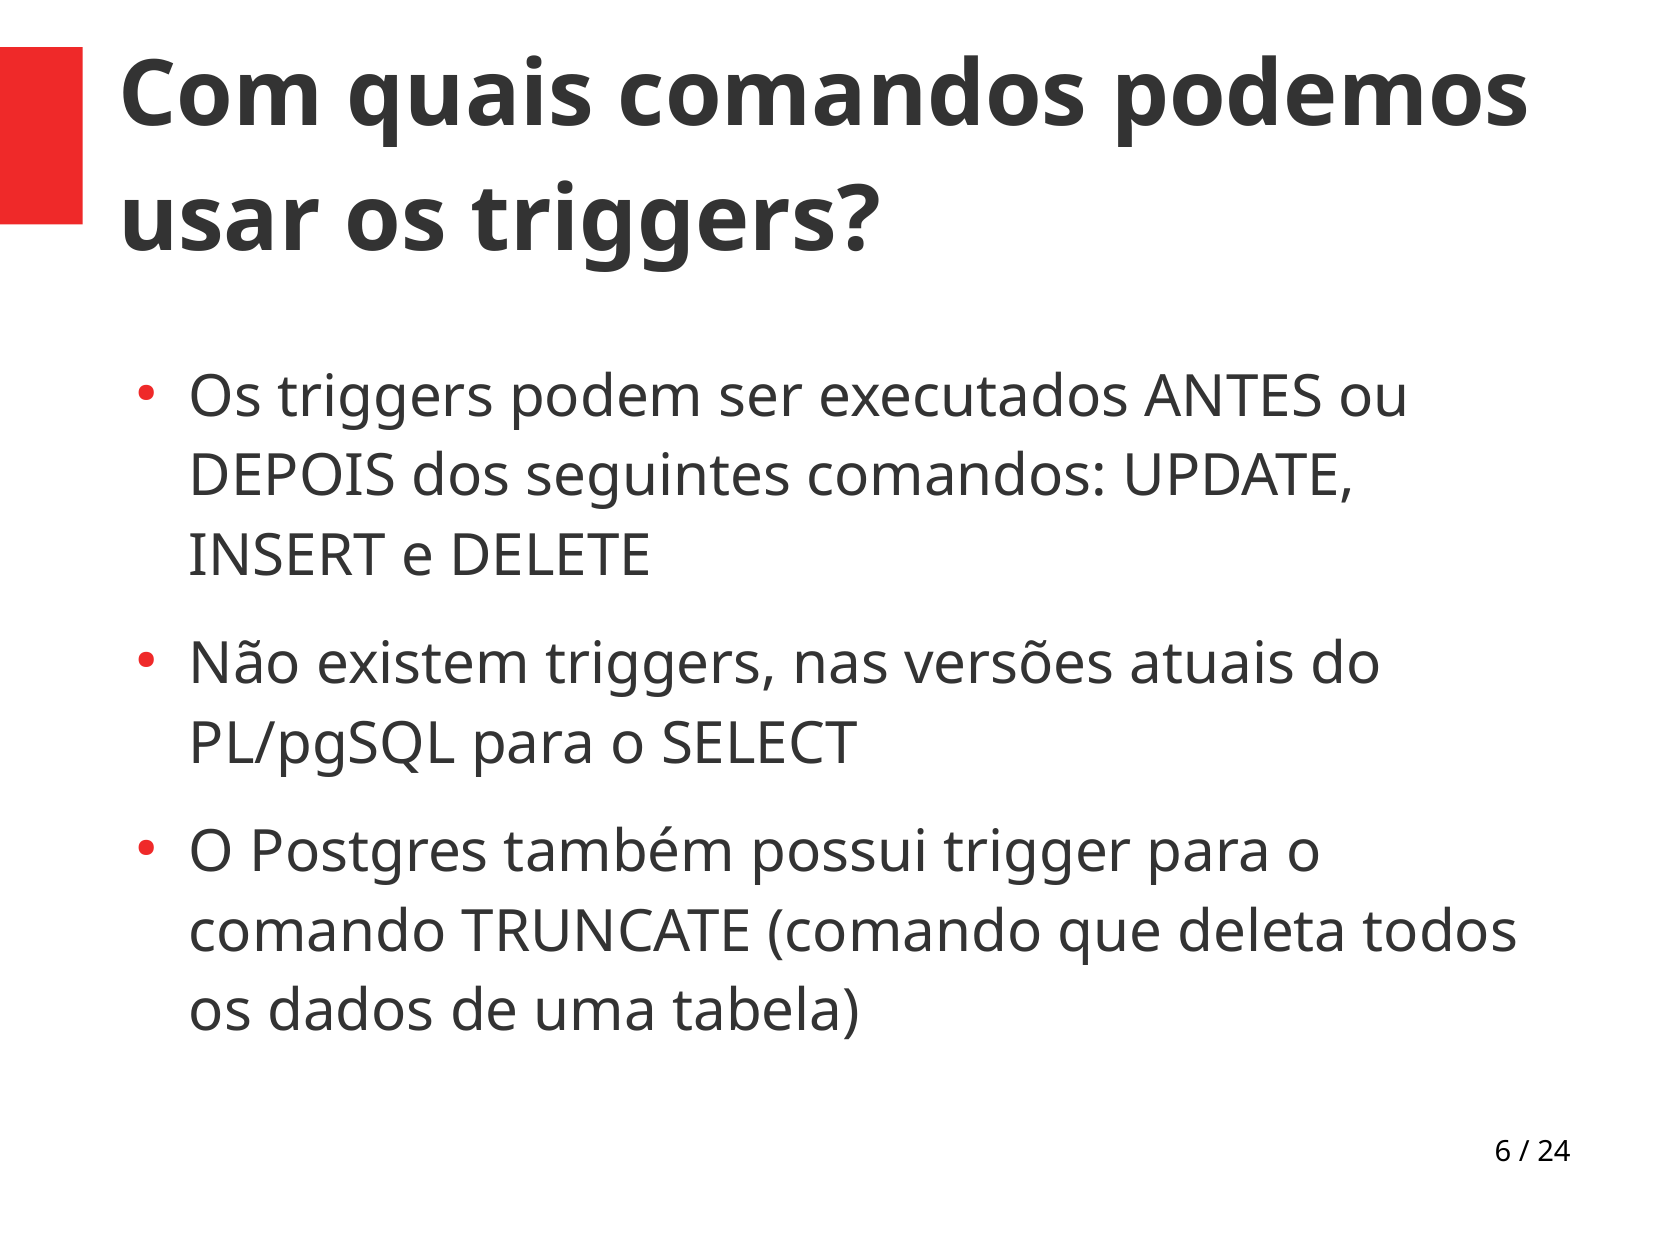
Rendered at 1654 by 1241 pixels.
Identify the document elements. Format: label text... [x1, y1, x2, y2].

title Com quais comandos podemos usar os triggers? [118, 45, 1571, 260]
list Os triggers podem ser executados ANTES ou DEPOIS dos seguintes comandos: UPDATE, INSERT e DELETE Não existem triggers, nas versões atuais do PL/pgSQL para o SELECT O Postgres também possui trigger para o comando TRUNCATE (comando que deleta todos os dados de uma tabela) [118, 354, 1536, 1074]
